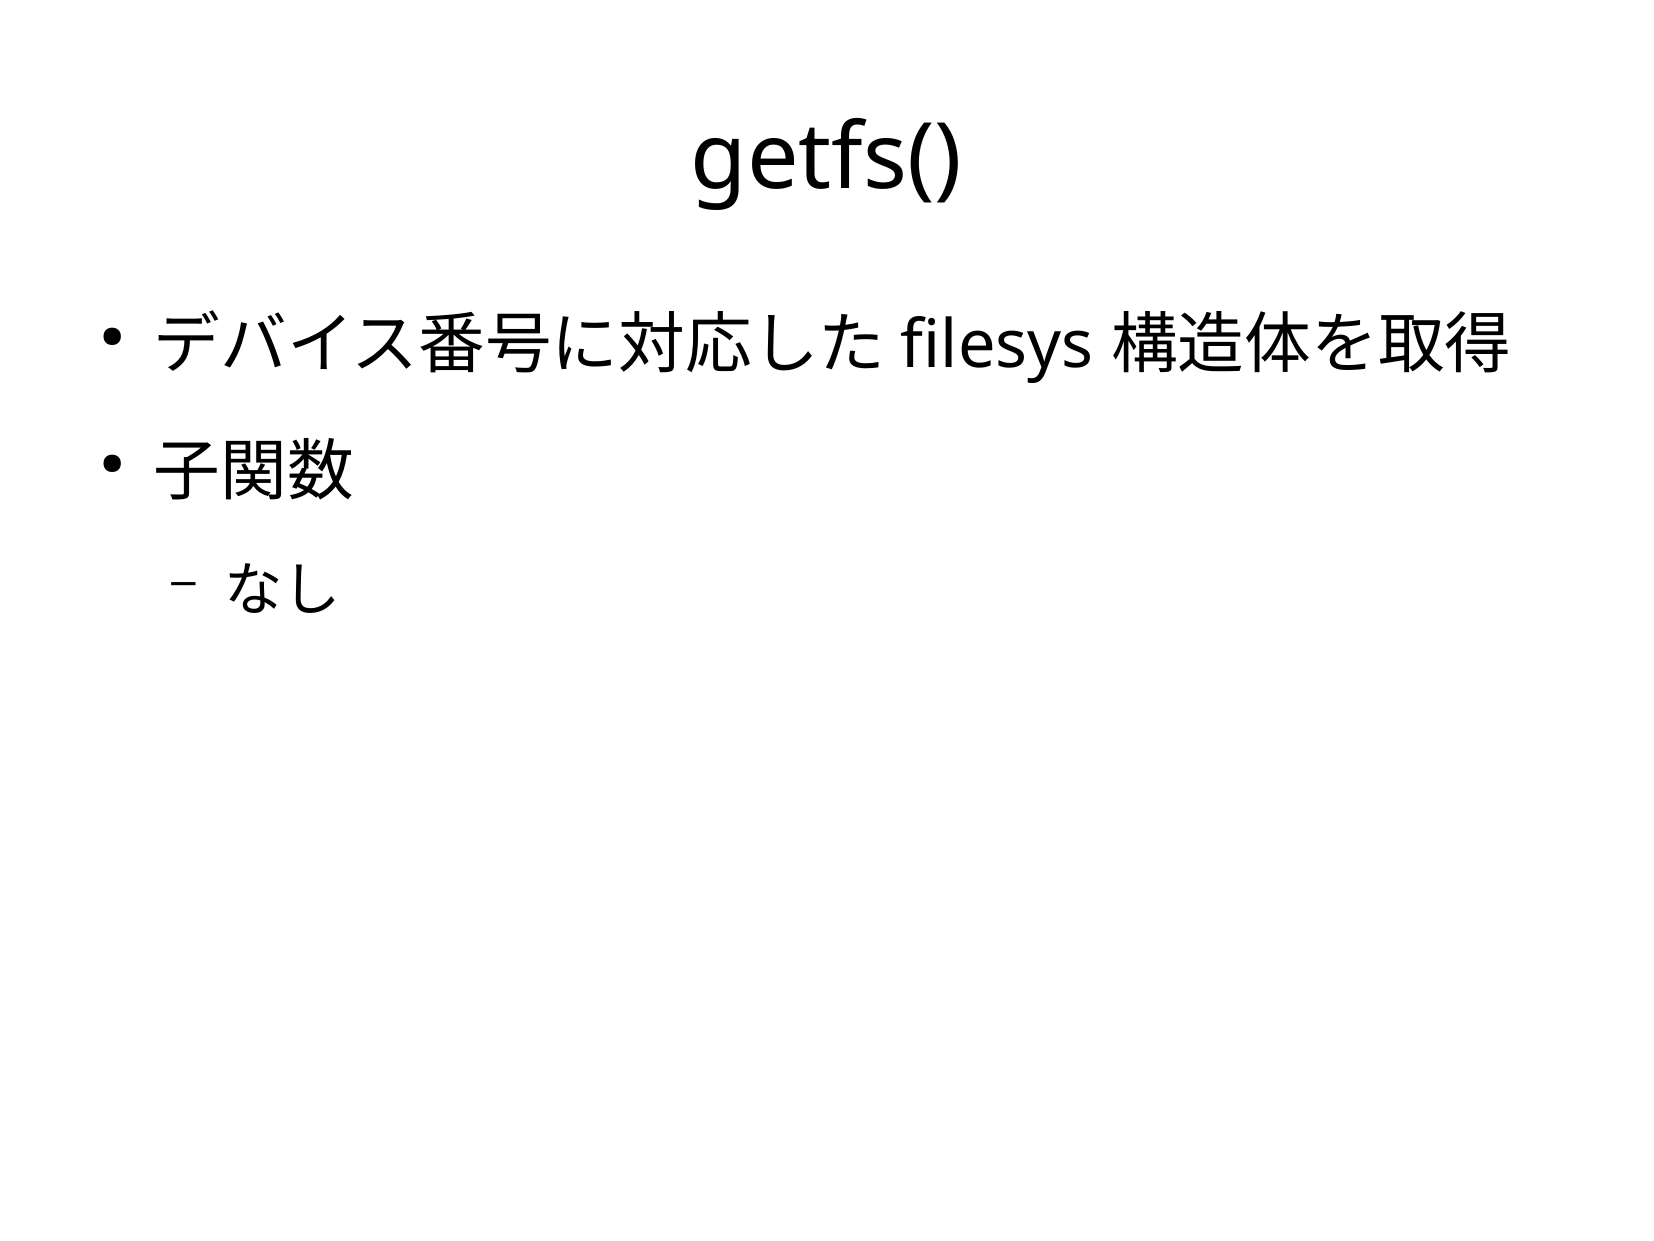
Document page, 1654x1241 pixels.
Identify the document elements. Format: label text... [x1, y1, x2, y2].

list デバイス番号に対応した filesys 構造体を取得 子関数 なし [82, 290, 1538, 1170]
title getfs() [82, 49, 1571, 257]
